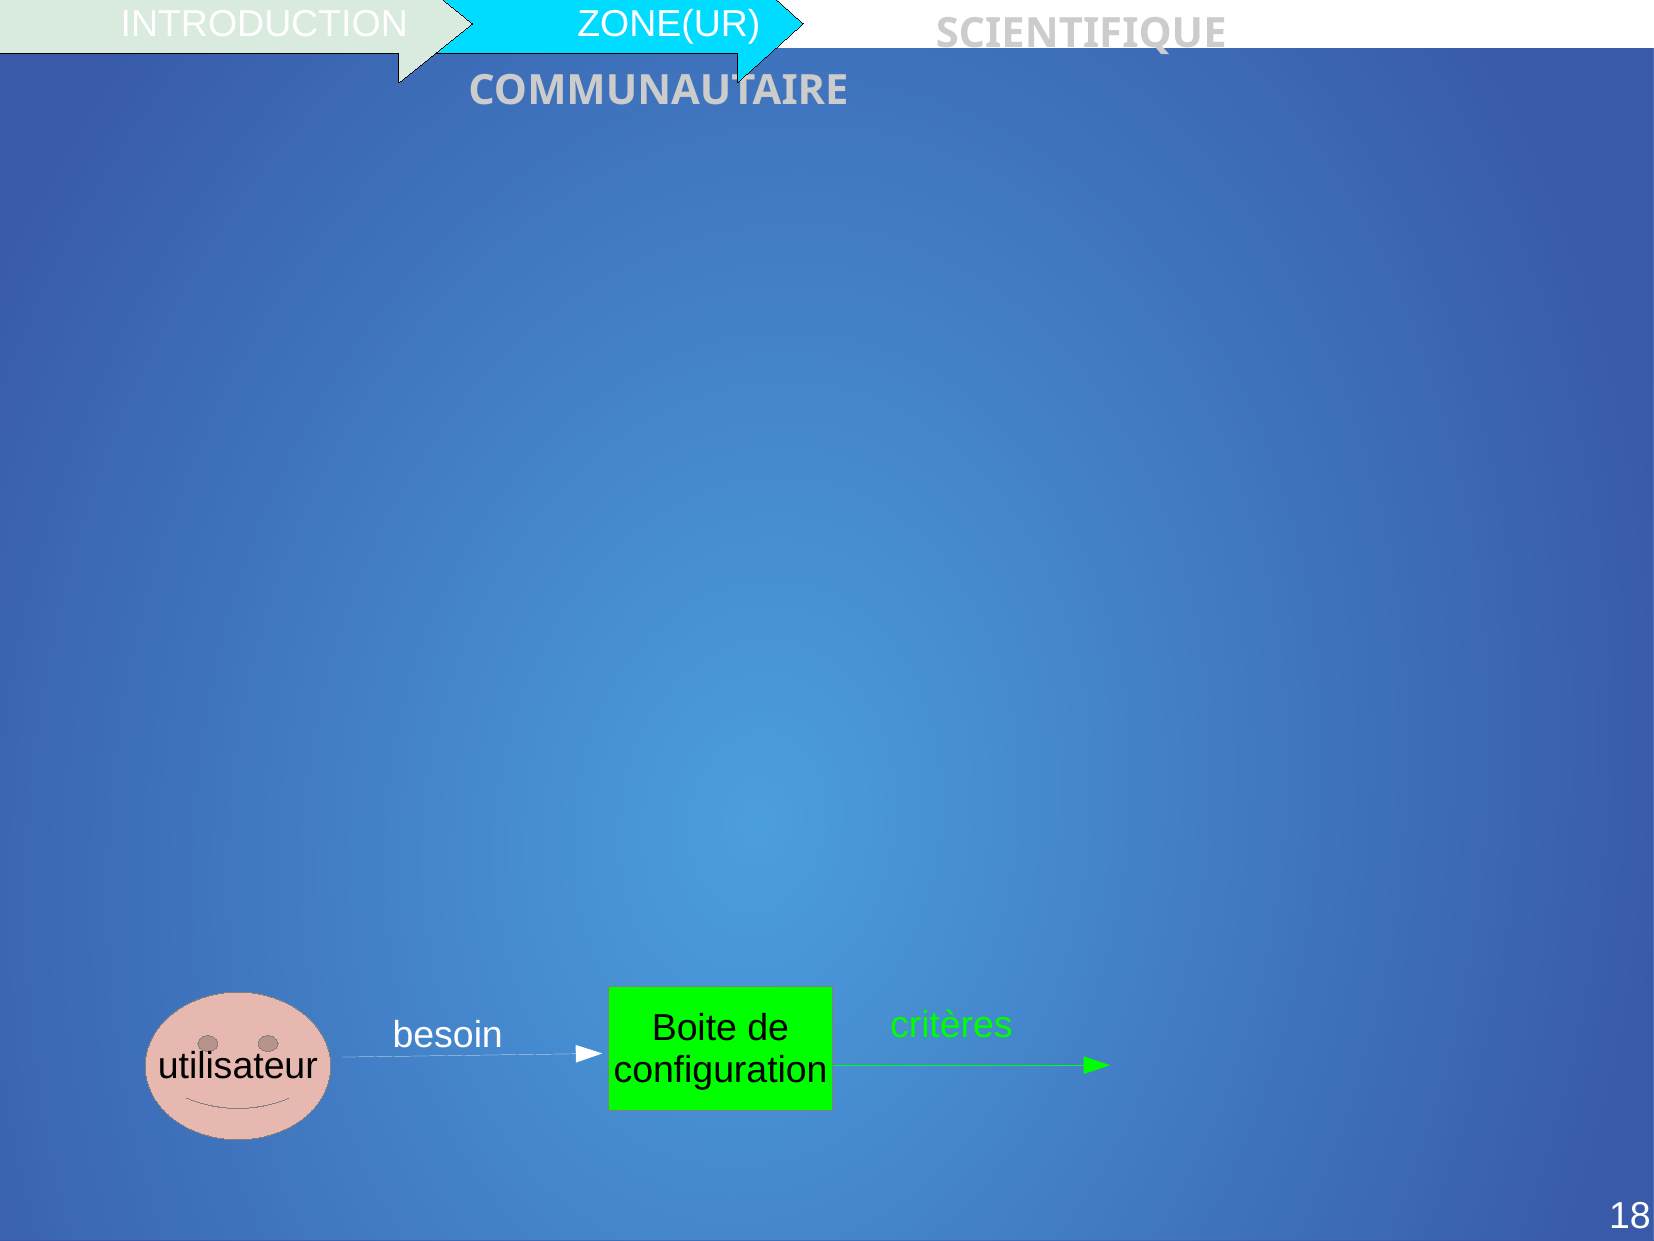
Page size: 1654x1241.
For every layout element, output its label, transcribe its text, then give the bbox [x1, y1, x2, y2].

text_box Boite de configuration [608, 986, 833, 1111]
text_box utilisateur [145, 992, 331, 1140]
text_box besoin [377, 1006, 531, 1063]
picture [0, 48, 1654, 1241]
text_box critères [875, 996, 1028, 1054]
text_box INTRODUCTION [0, 0, 473, 83]
text_box ZONE(UR) [436, 0, 804, 83]
